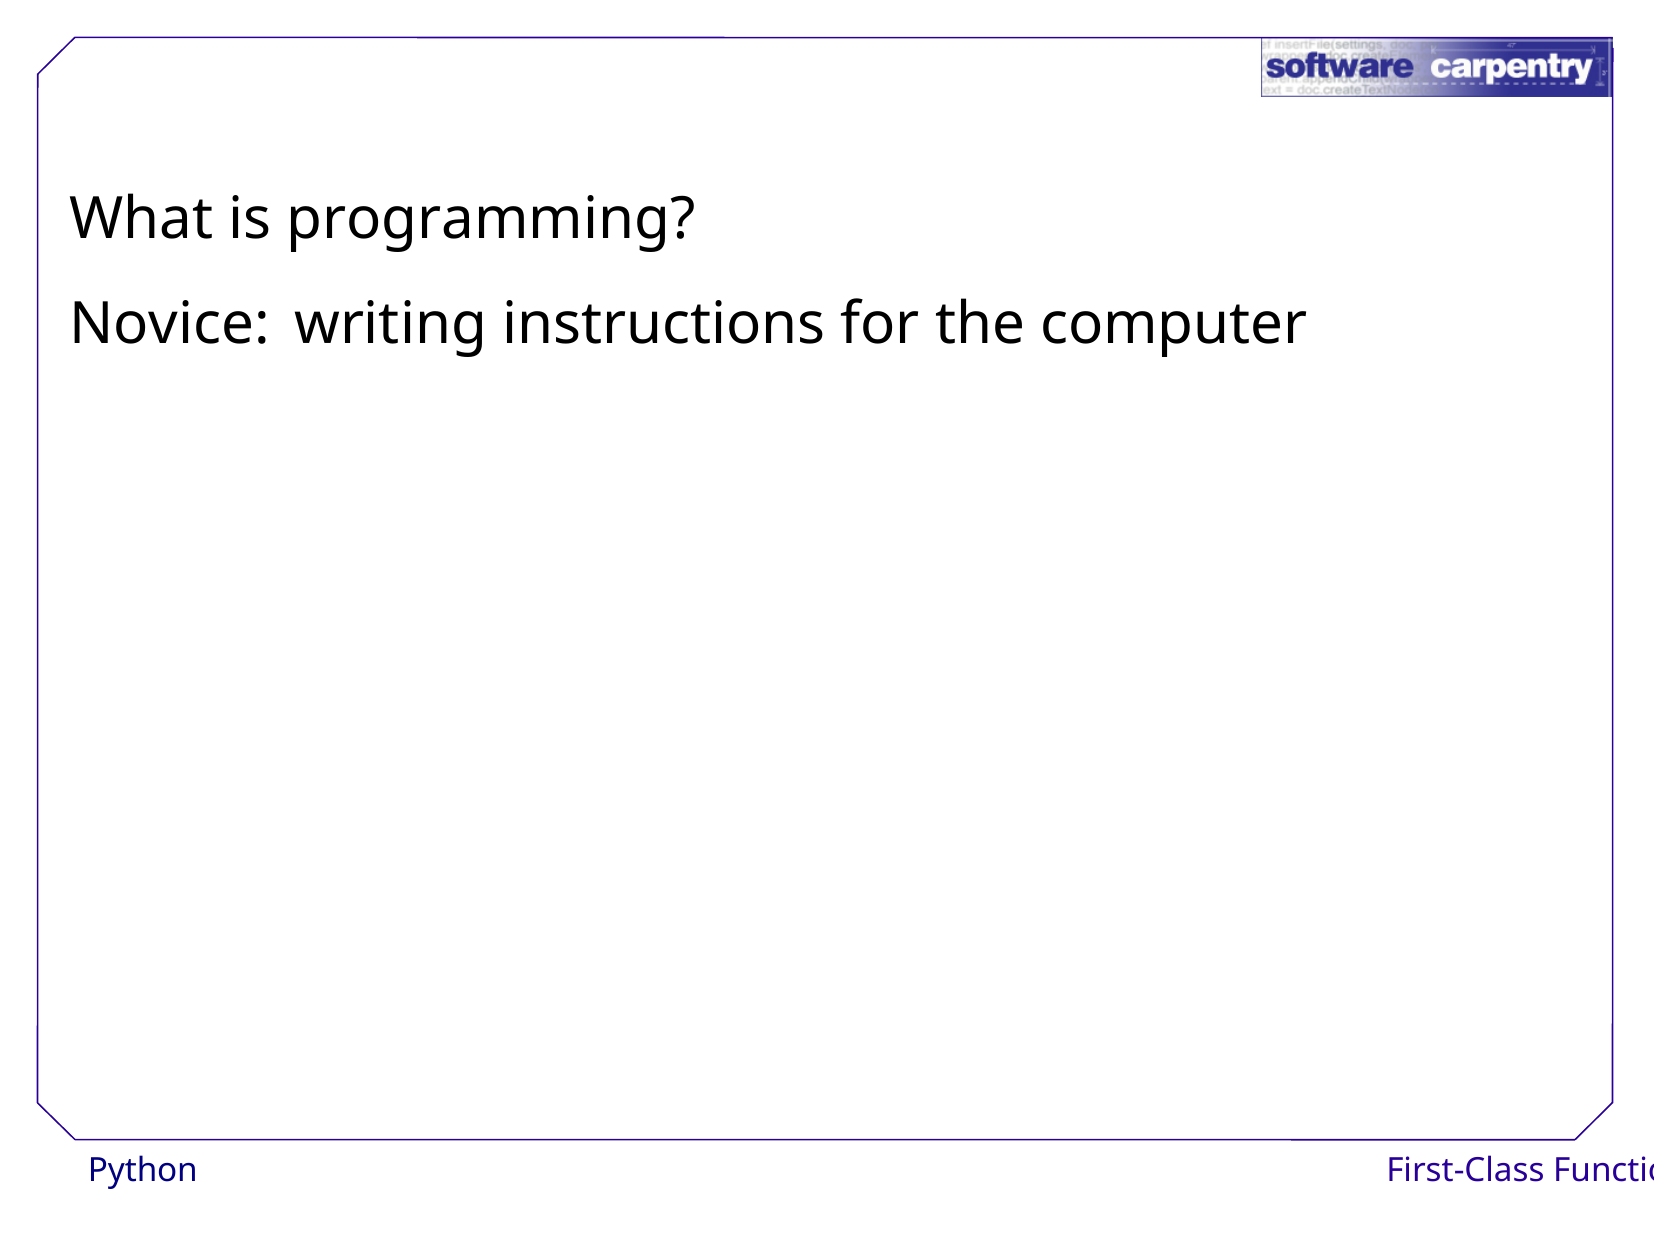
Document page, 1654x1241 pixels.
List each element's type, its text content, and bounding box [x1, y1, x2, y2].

picture [1261, 39, 1613, 97]
text_box What is programming? Novice: writing instructions for the computer [54, 137, 1473, 364]
